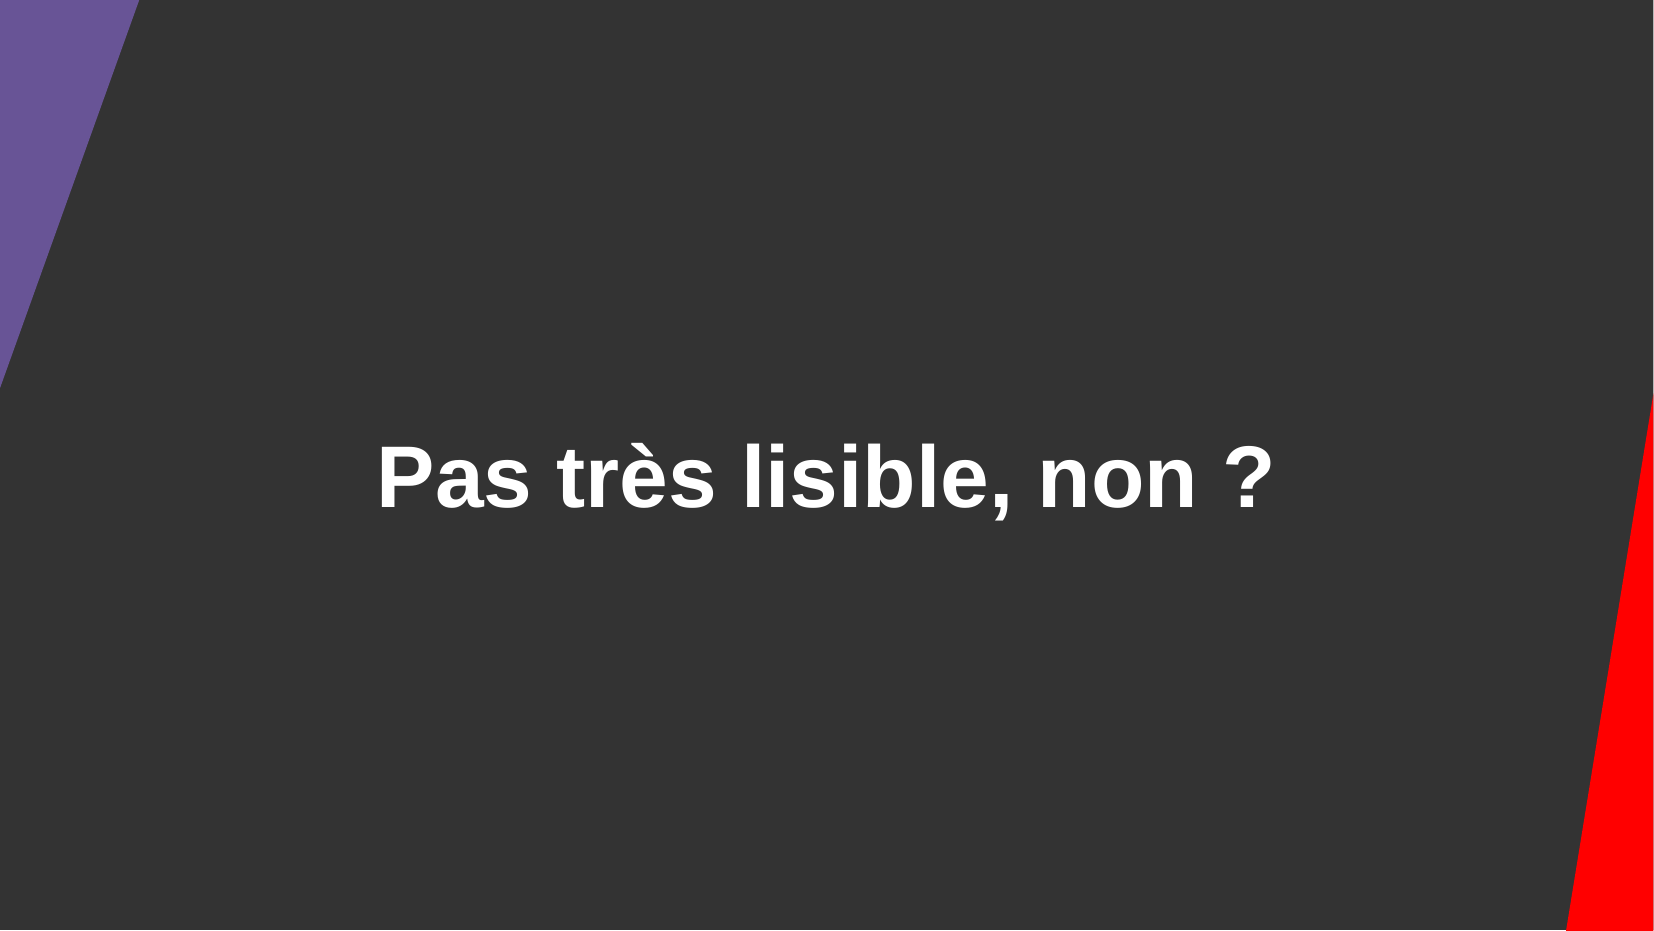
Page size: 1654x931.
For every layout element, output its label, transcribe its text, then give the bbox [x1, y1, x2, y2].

title Pas très lisible, non ? [31, 428, 1622, 527]
text_box [1565, 390, 1654, 931]
text_box [0, 0, 140, 389]
